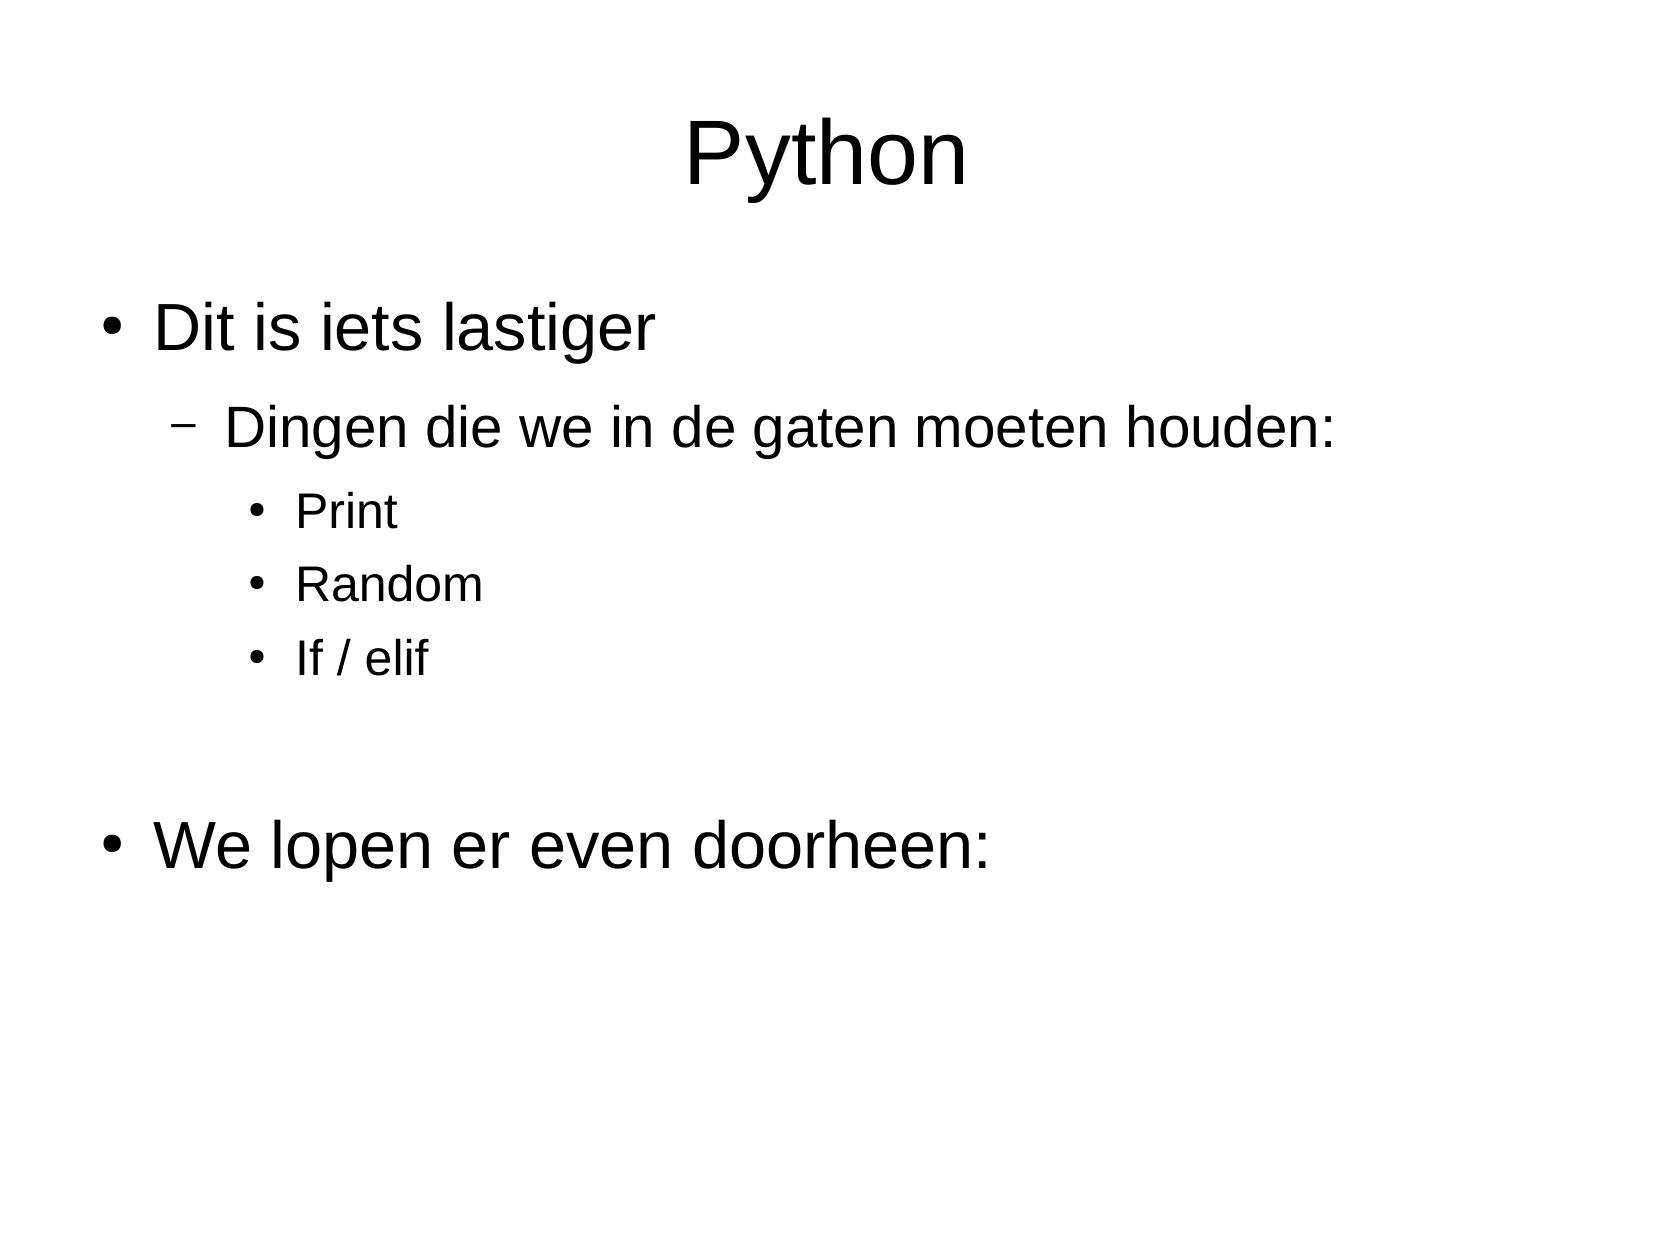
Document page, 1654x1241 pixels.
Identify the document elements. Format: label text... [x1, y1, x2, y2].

list Dit is iets lastiger Dingen die we in de gaten moeten houden: Print Random If / elif We lopen er even doorheen: [82, 290, 1571, 1010]
title Python [82, 49, 1571, 257]
